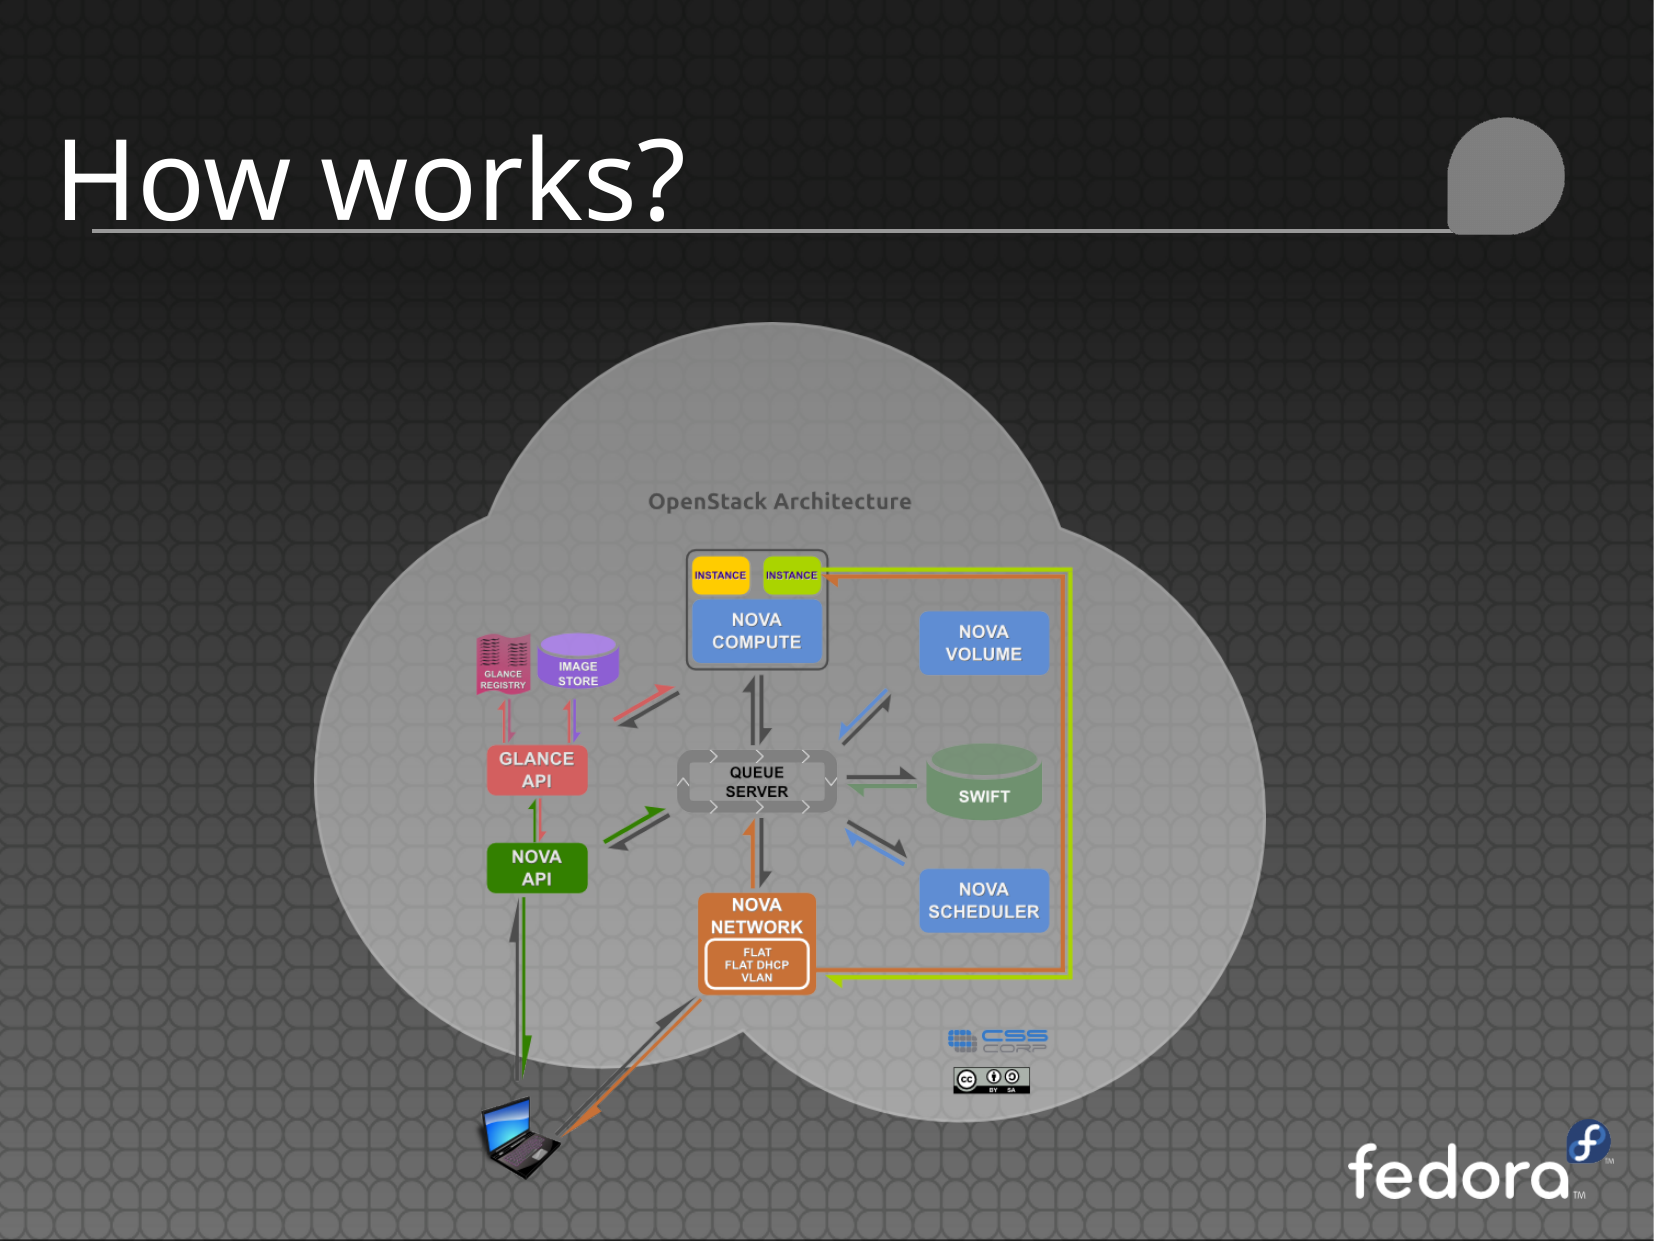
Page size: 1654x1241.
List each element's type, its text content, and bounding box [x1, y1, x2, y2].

title How works? [54, 83, 1543, 271]
picture [0, 0, 1654, 1241]
